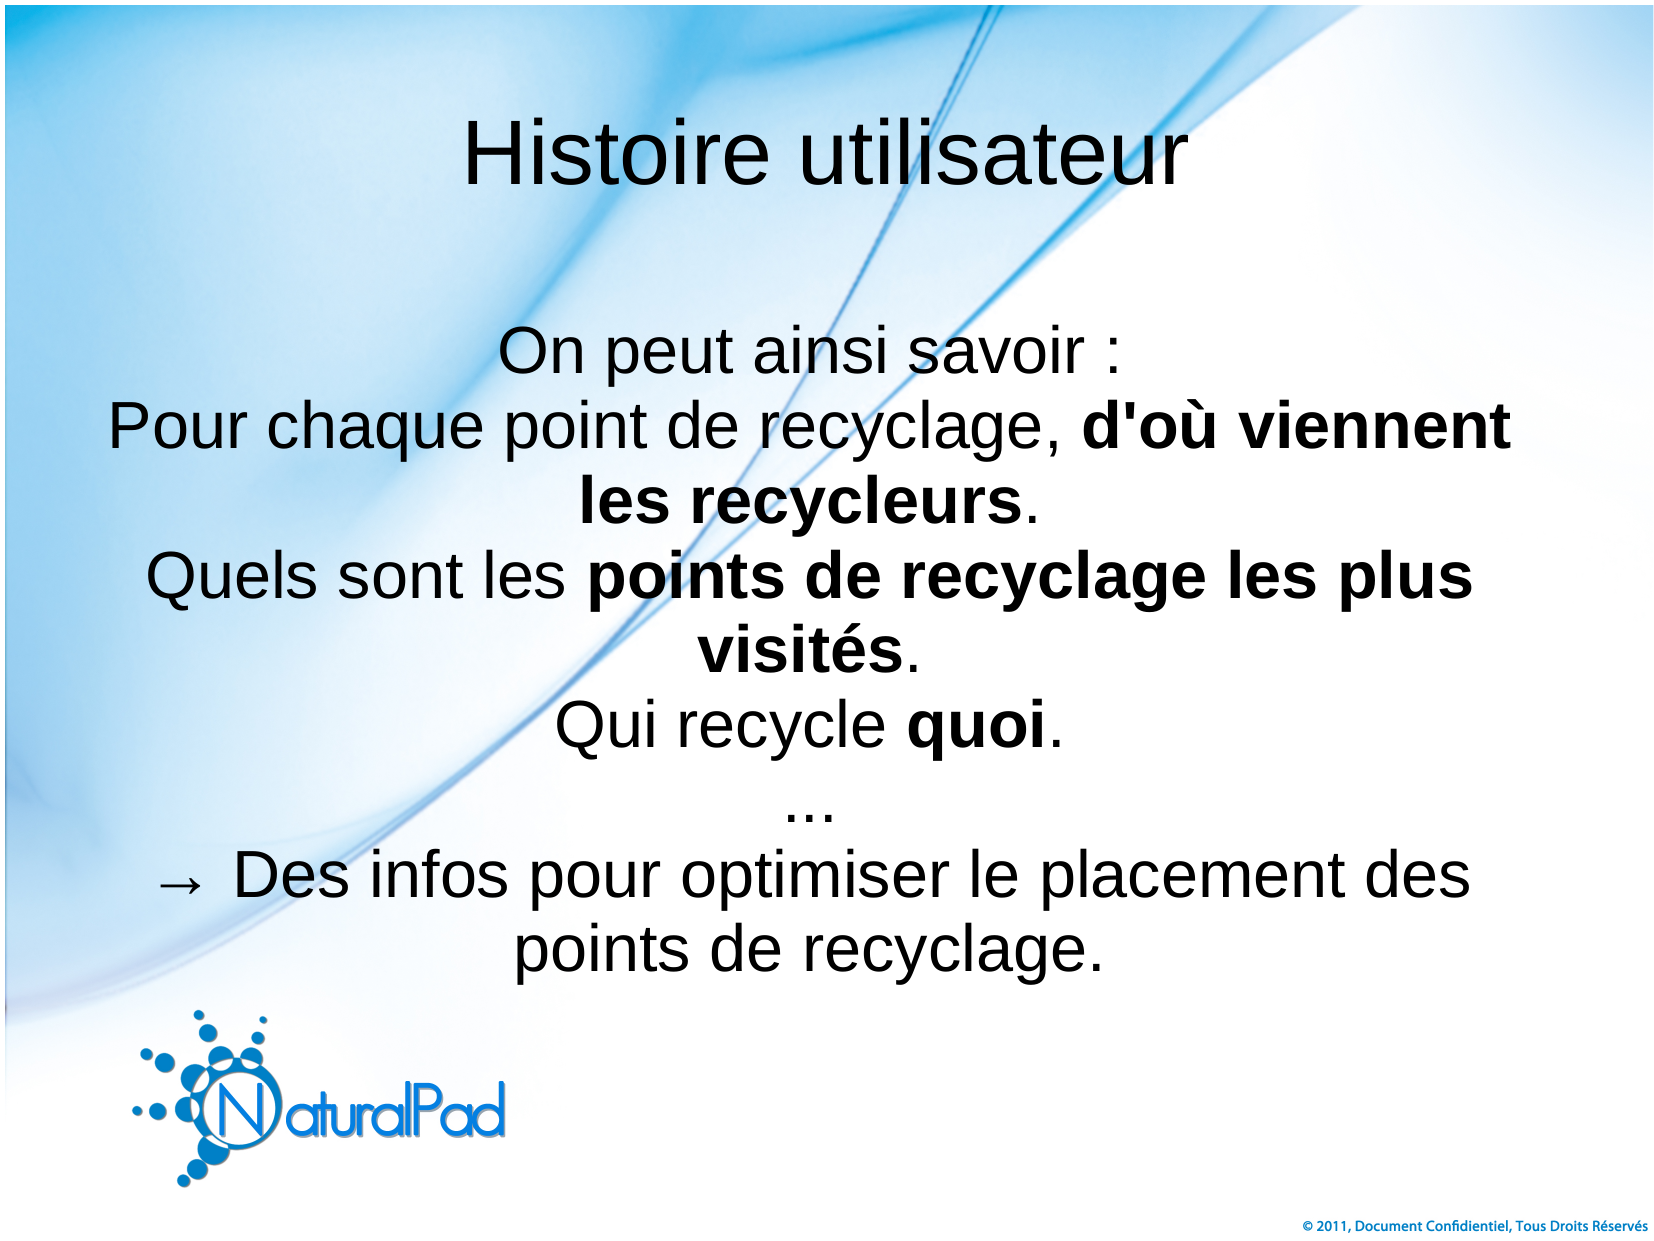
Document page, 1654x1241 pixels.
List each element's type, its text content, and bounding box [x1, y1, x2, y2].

picture [5, 5, 1654, 1241]
title Histoire utilisateur [82, 49, 1571, 257]
subtitle On peut ainsi savoir : Pour chaque point de recyclage, d'où viennent les recycleurs. Quels sont les points de recyclage les plus visités. Qui recycle quoi. ... → Des infos pour optimiser le placement des points de recyclage. [82, 290, 1538, 1010]
